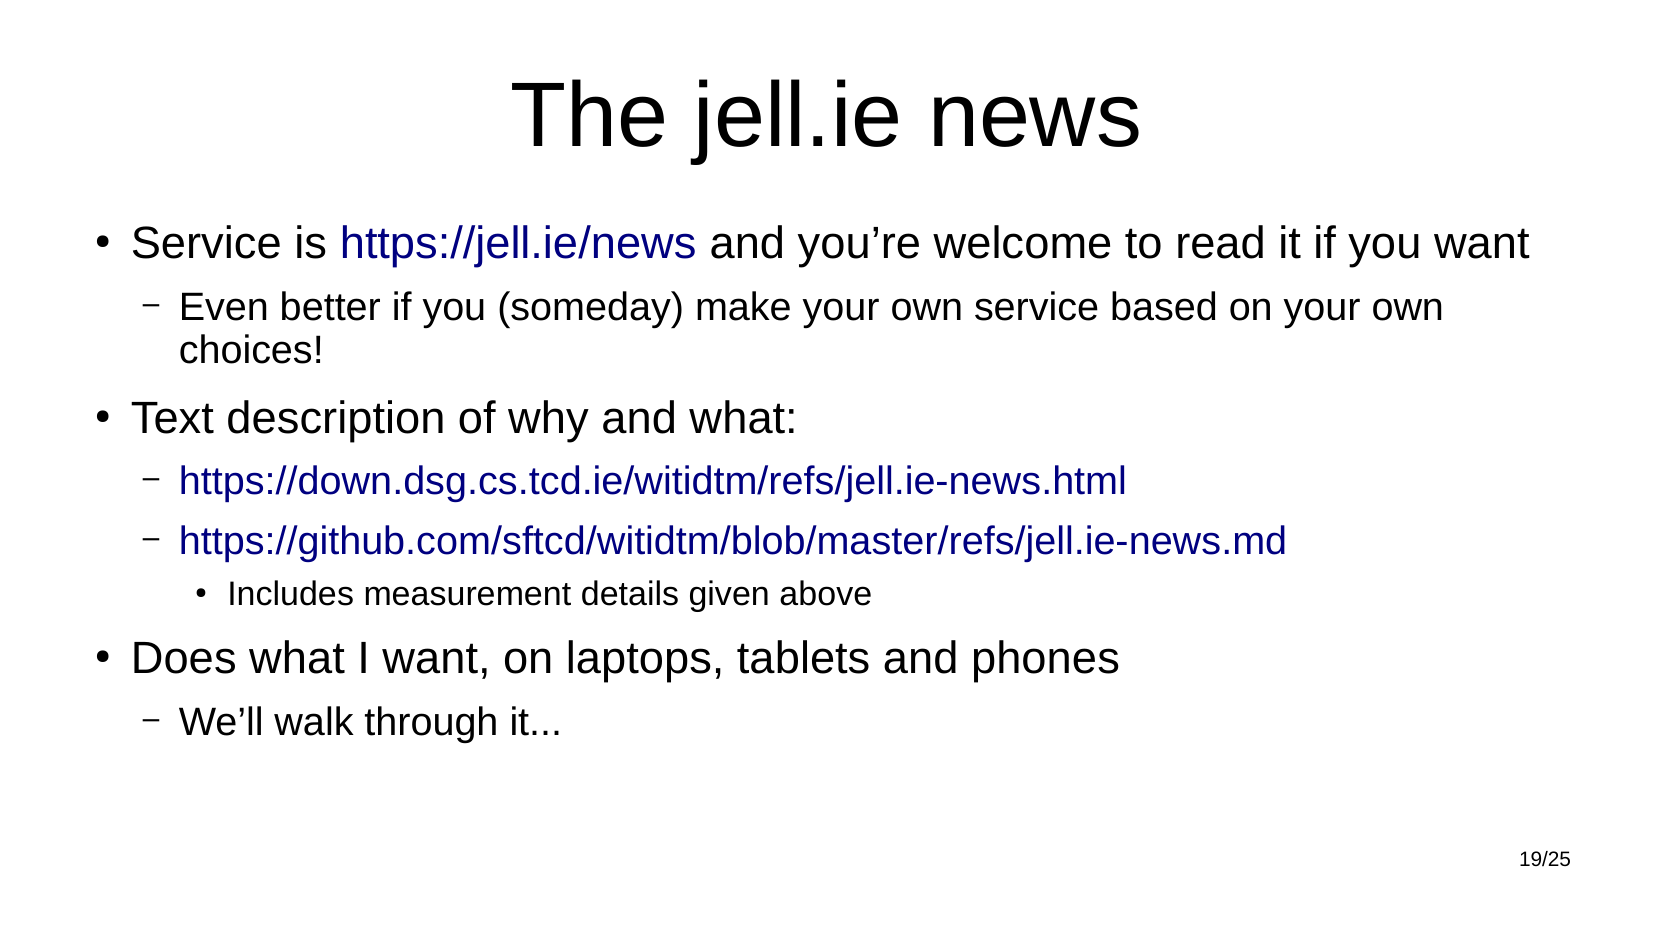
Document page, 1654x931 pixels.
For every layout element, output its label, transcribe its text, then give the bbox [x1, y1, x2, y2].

list Service is https://jell.ie/news and you’re welcome to read it if you want Even better if you (someday) make your own service based on your own choices! Text description of why and what: https://down.dsg.cs.tcd.ie/witidtm/refs/jell.ie-news.html https://github.com/sftcd/witidtm/blob/master/refs/jell.ie-news.md Includes measurement details given above Does what I want, on laptops, tablets and phones We’ll walk through it... [82, 217, 1571, 758]
title The jell.ie news [82, 37, 1571, 193]
